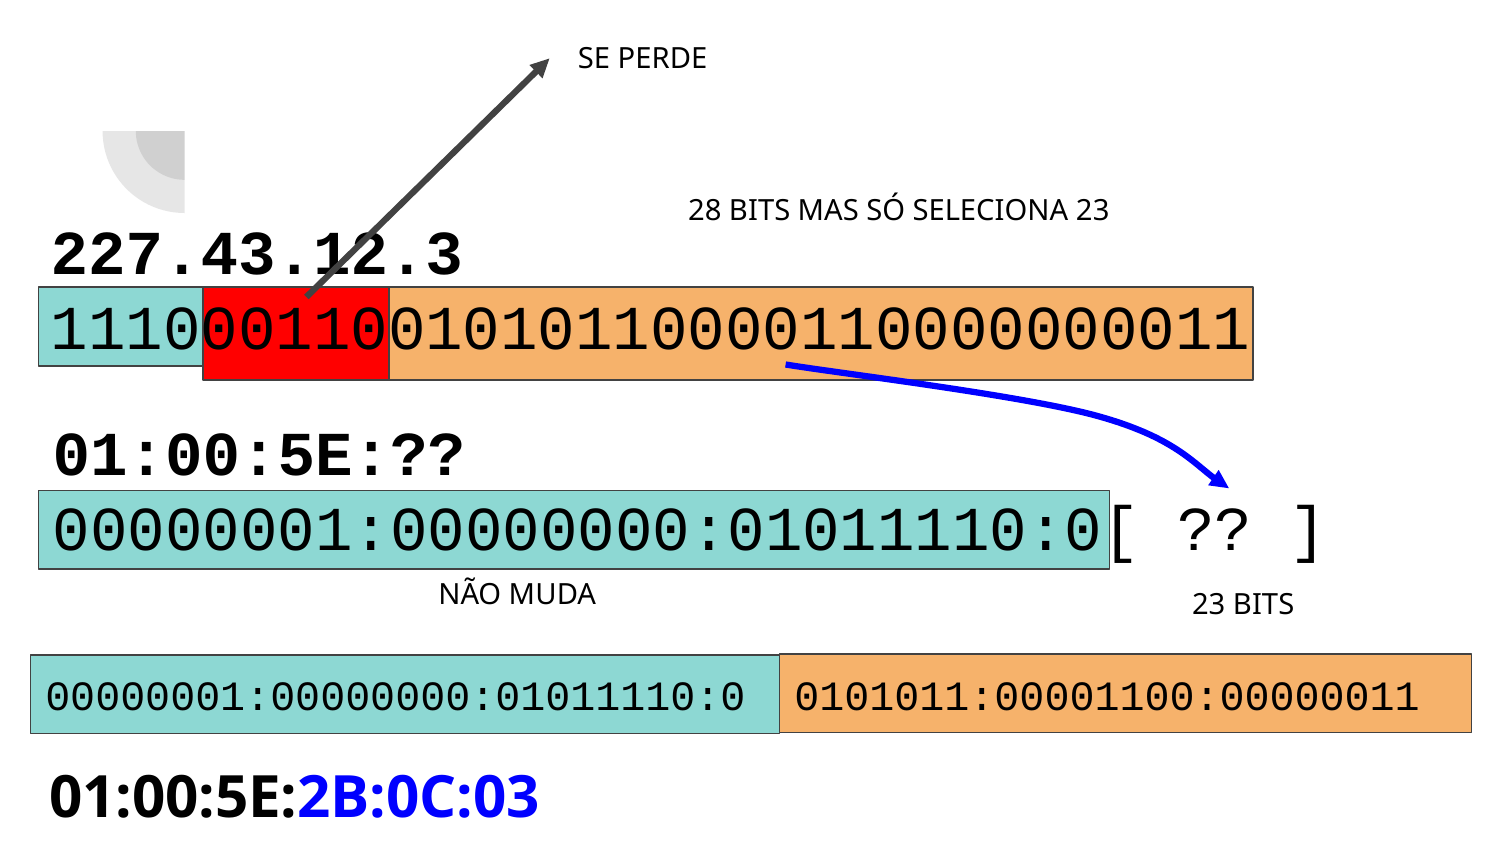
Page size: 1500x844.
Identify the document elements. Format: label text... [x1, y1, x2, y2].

text_box 01:00:5E:2B:0C:03 [34, 744, 684, 824]
text_box 00000001:00000000:01011110:0 [30, 654, 780, 734]
text_box 0101011:00001100:00000011 [779, 653, 1472, 733]
text_box SE PERDE [562, 24, 728, 118]
text_box [38, 353, 1253, 381]
text_box NÃO MUDA [423, 560, 773, 626]
text_box 28 BITS MAS SÓ SELECIONA 23 [673, 176, 1178, 270]
text_box [38, 554, 1110, 570]
text_box 23 BITS [1177, 570, 1333, 653]
text_box 227.43.12.3 11100011001010110000110000000011 [35, 196, 1394, 353]
text_box 01:00:5E:?? 00000001:00000000:01011110:0[ ?? ] [37, 397, 1465, 554]
